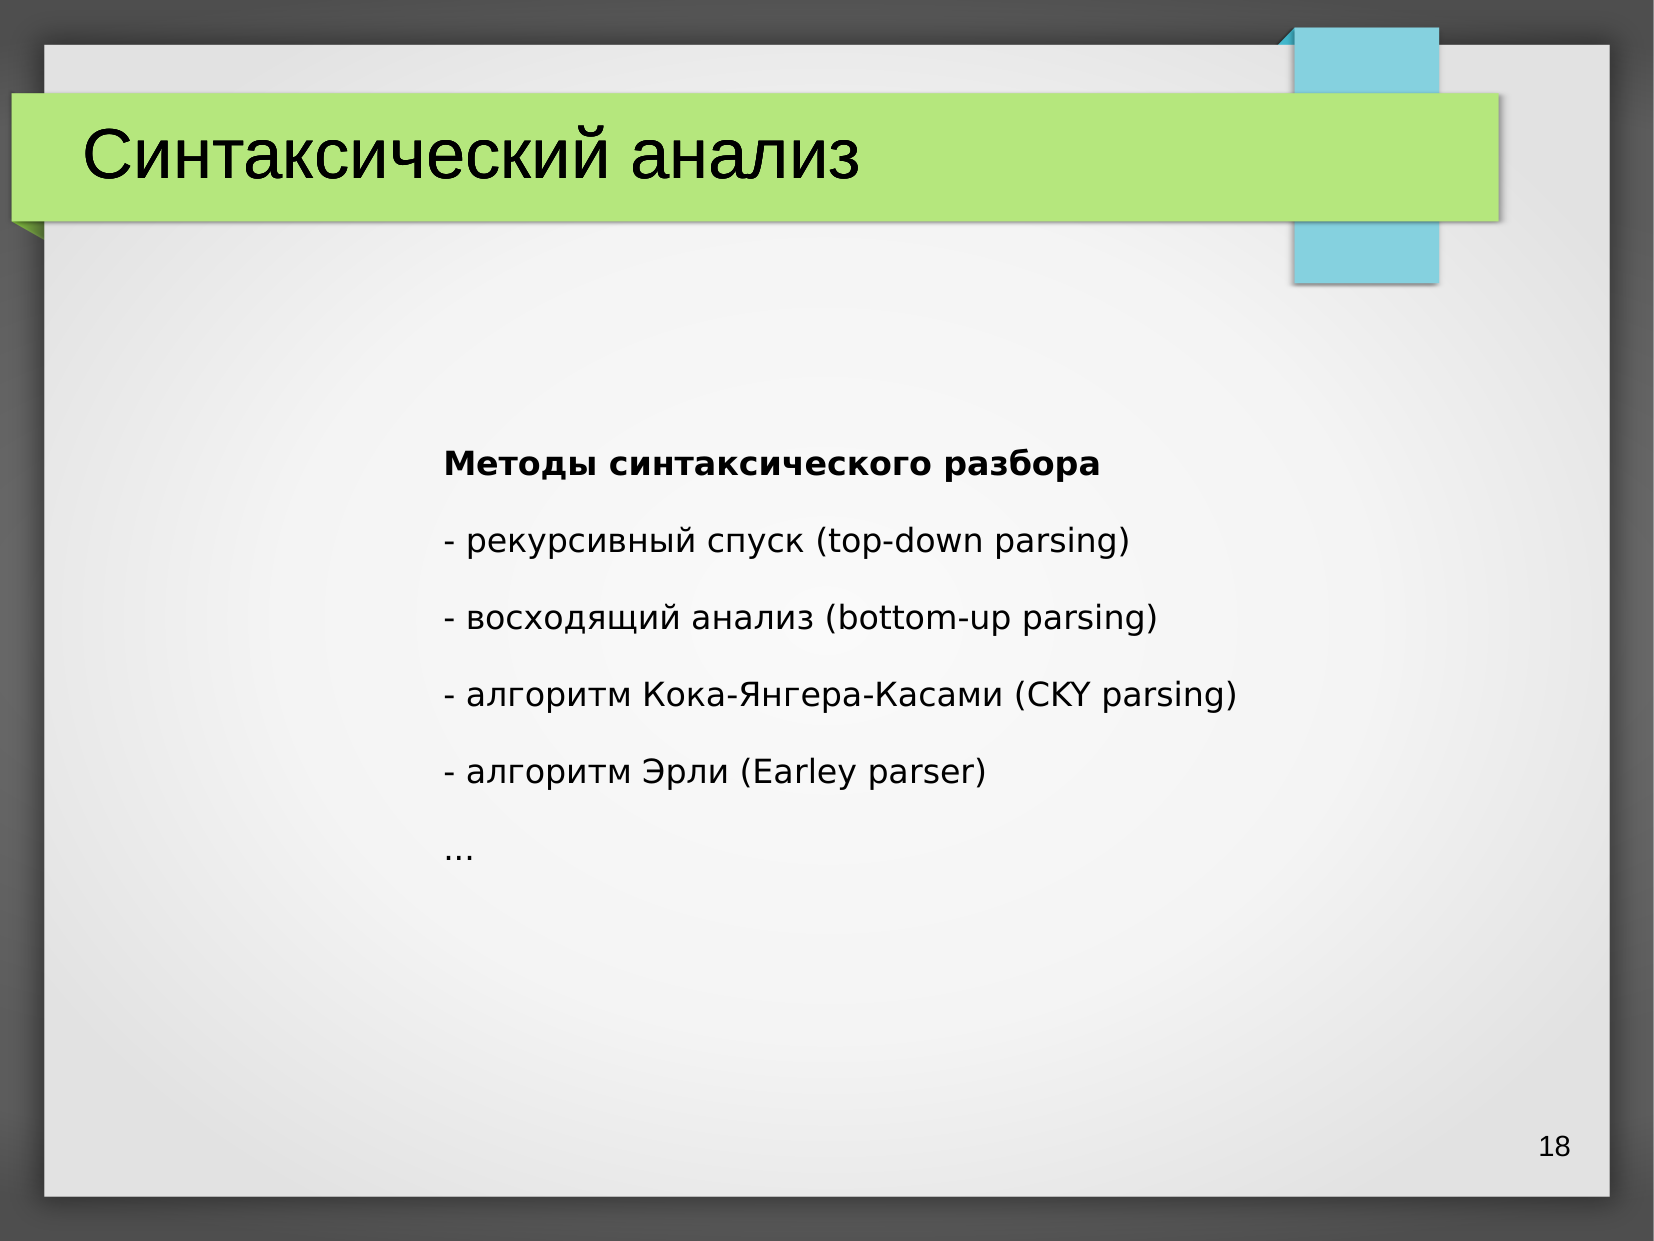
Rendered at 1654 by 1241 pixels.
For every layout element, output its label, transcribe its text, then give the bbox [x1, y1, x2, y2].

picture [0, 0, 1654, 1241]
title Синтаксический анализ [82, 114, 993, 194]
text_box Методы синтаксического разбора - рекурсивный спуск (top-down parsing) - восходящий анализ (bottom-up parsing) - алгоритм Кока-Янгера-Касами (CKY parsing) - алгоритм Эрли (Earley parser) ... [428, 437, 1335, 953]
